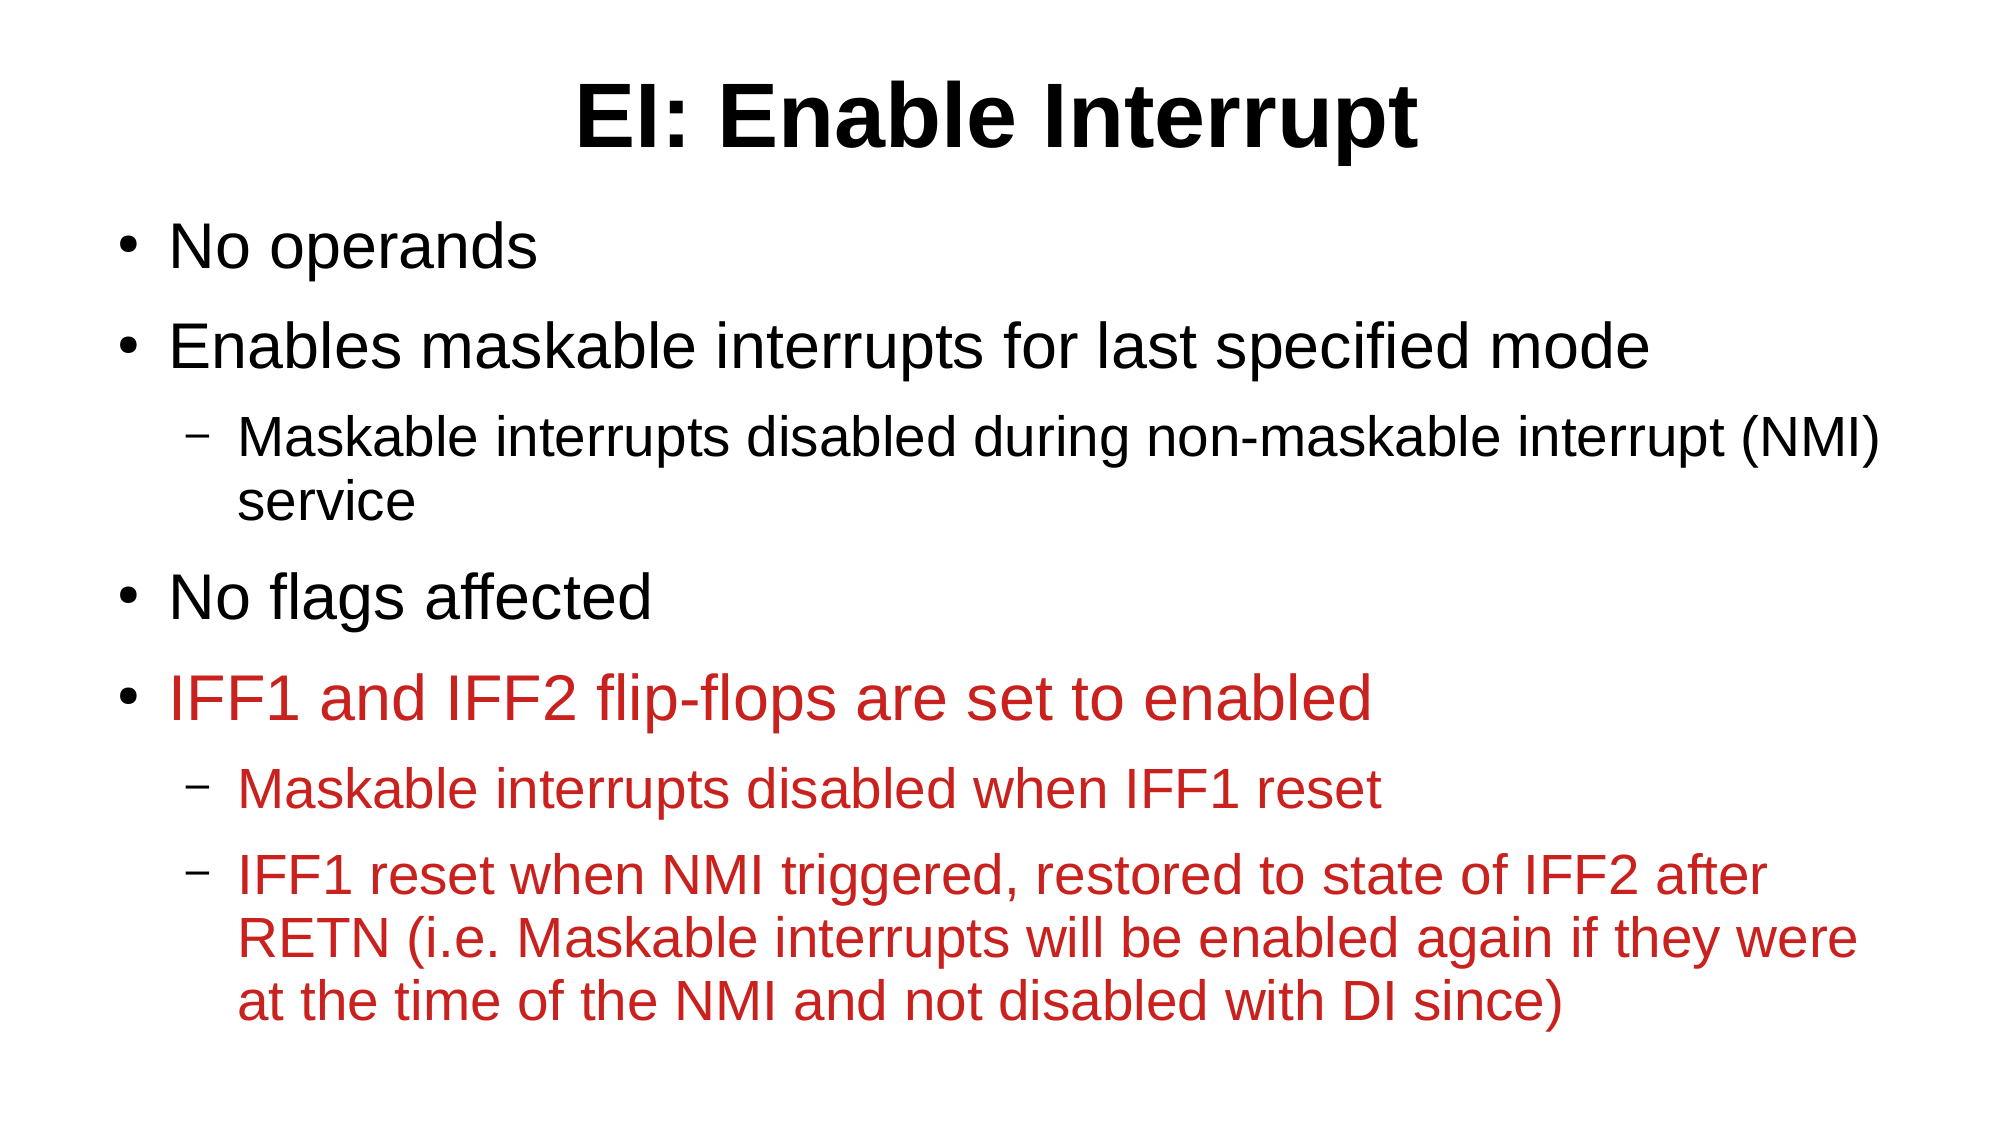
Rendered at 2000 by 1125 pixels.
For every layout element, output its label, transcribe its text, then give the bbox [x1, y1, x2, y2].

list No operands Enables maskable interrupts for last specified mode Maskable interrupts disabled during non-maskable interrupt (NMI) service No flags affected IFF1 and IFF2 flip-flops are set to enabled Maskable interrupts disabled when IFF1 reset IFF1 reset when NMI triggered, restored to state of IFF2 after RETN (i.e. Maskable interrupts will be enabled again if they were at the time of the NMI and not disabled with DI since) [99, 209, 1921, 1036]
title EI: Enable Interrupt [90, 6, 1906, 225]
